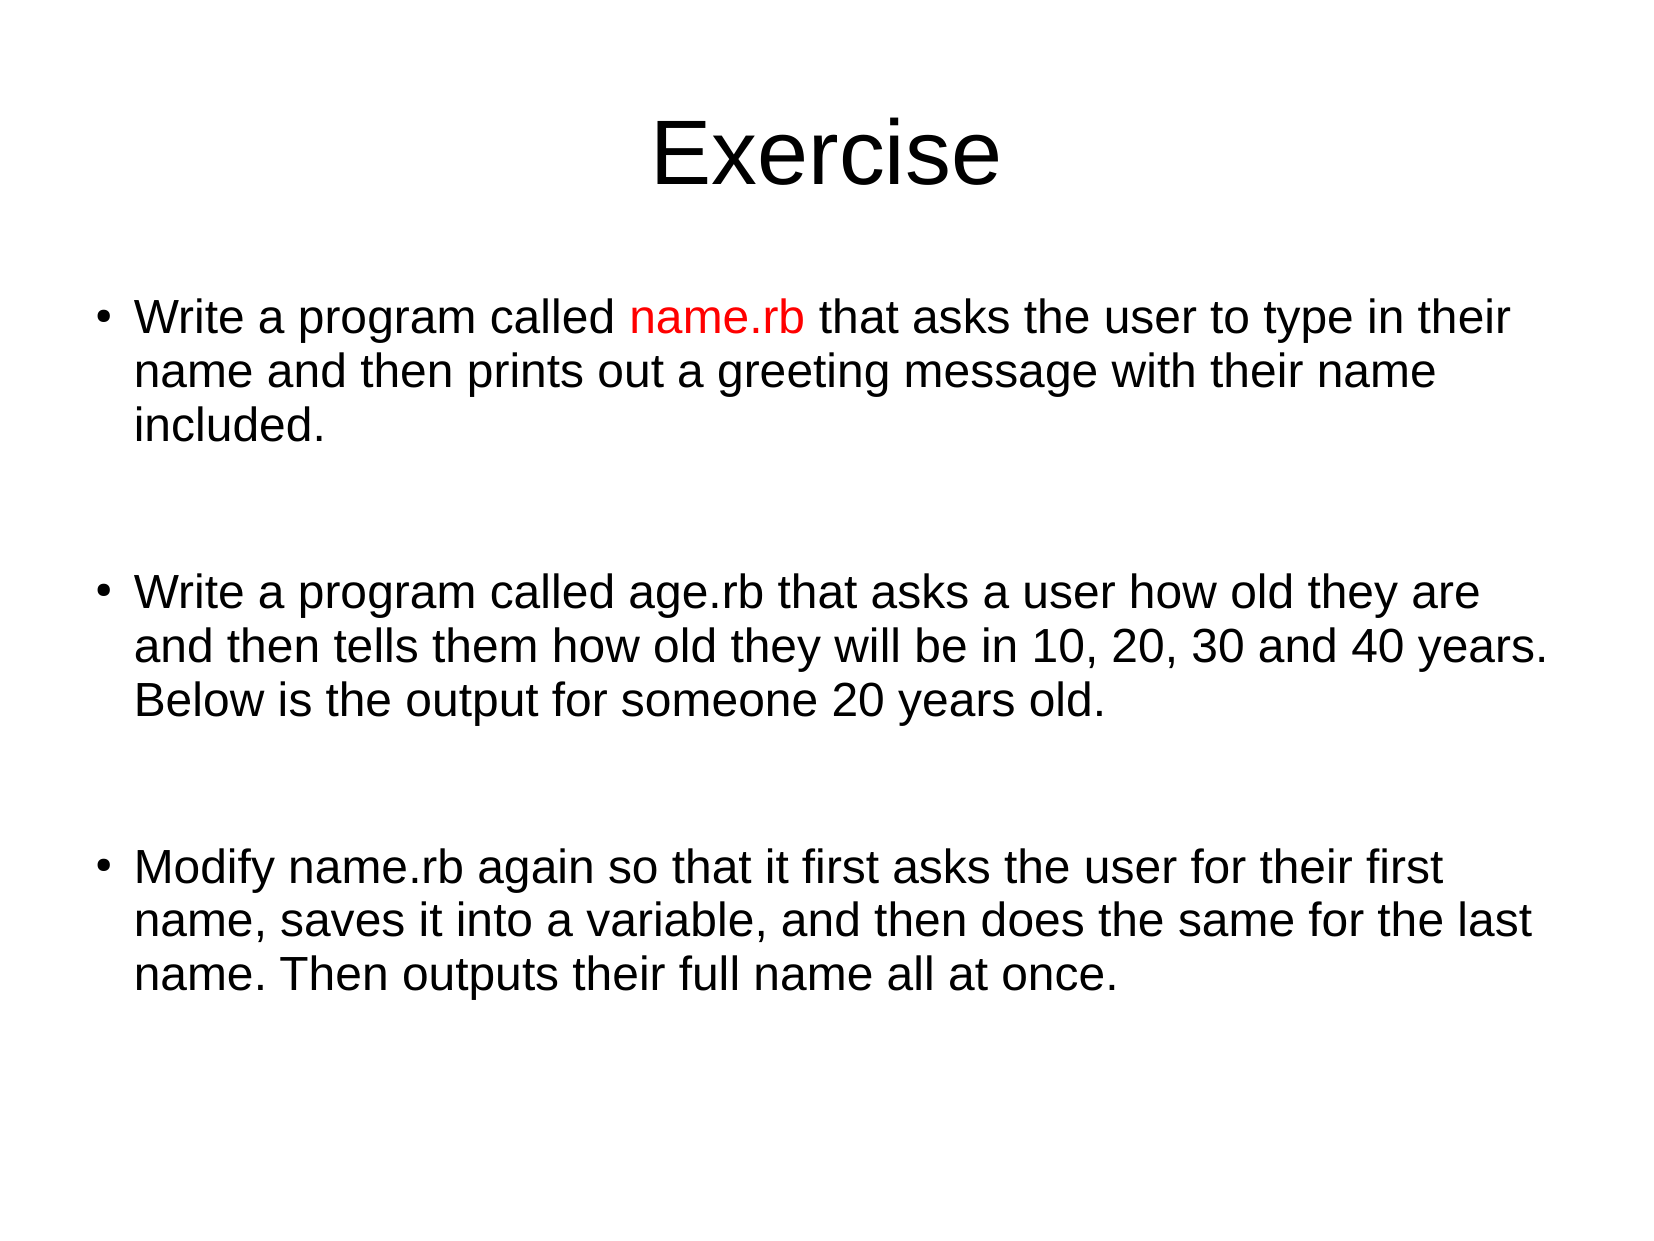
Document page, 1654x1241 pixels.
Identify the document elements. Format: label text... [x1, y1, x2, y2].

title Exercise [82, 49, 1571, 257]
list Write a program called name.rb that asks the user to type in their name and then prints out a greeting message with their name included. Write a program called age.rb that asks a user how old they are and then tells them how old they will be in 10, 20, 30 and 40 years. Below is the output for someone 20 years old. Modify name.rb again so that it first asks the user for their first name, saves it into a variable, and then does the same for the last name. Then outputs their full name all at once. [82, 290, 1571, 1010]
